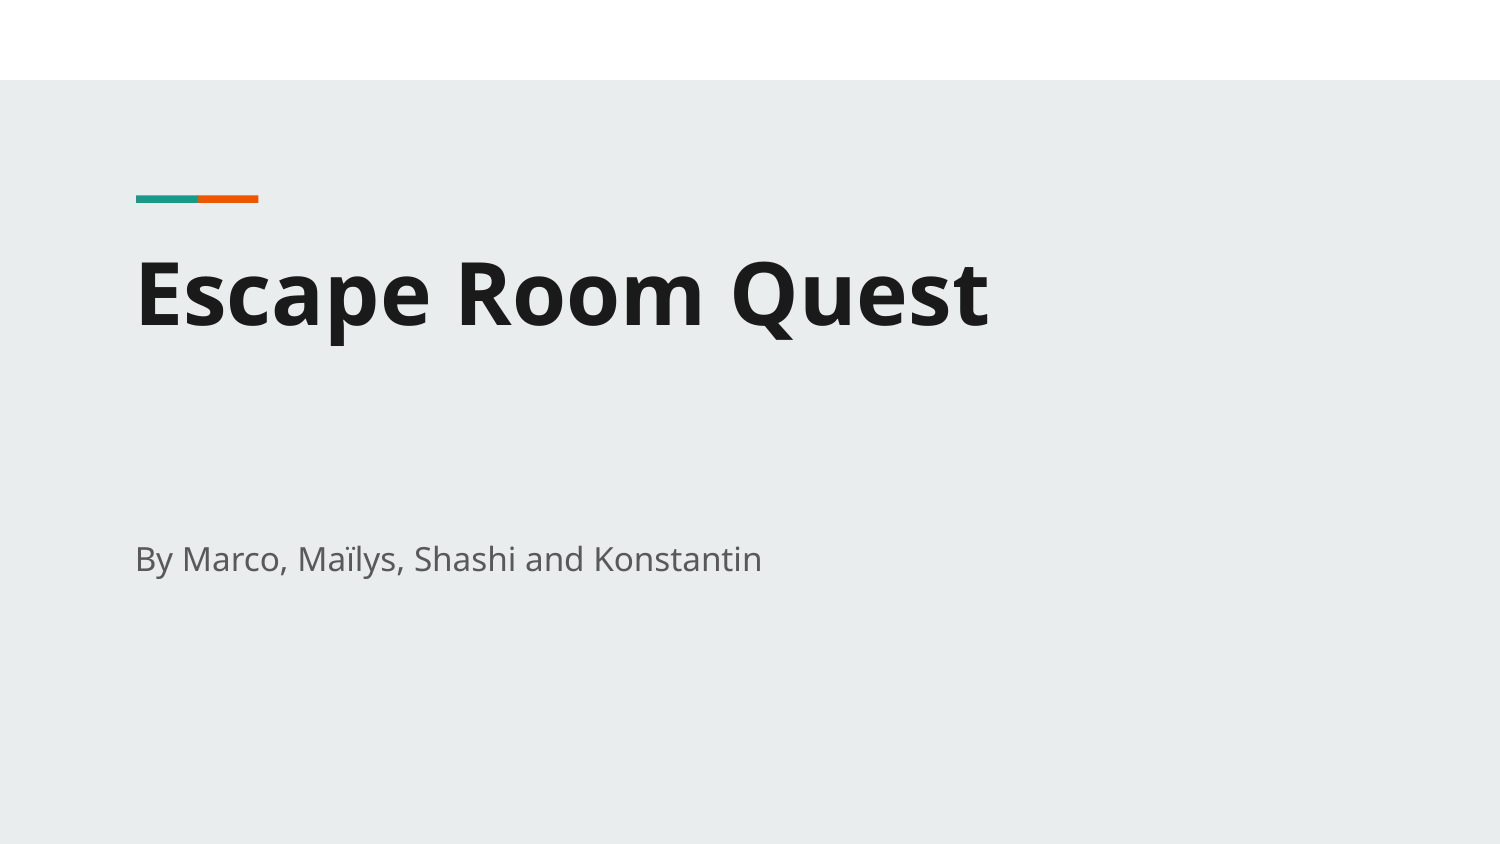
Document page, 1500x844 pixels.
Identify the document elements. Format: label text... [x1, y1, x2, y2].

title Escape Room Quest [119, 216, 1381, 490]
subtitle By Marco, Maïlys, Shashi and Konstantin [119, 520, 1381, 610]
